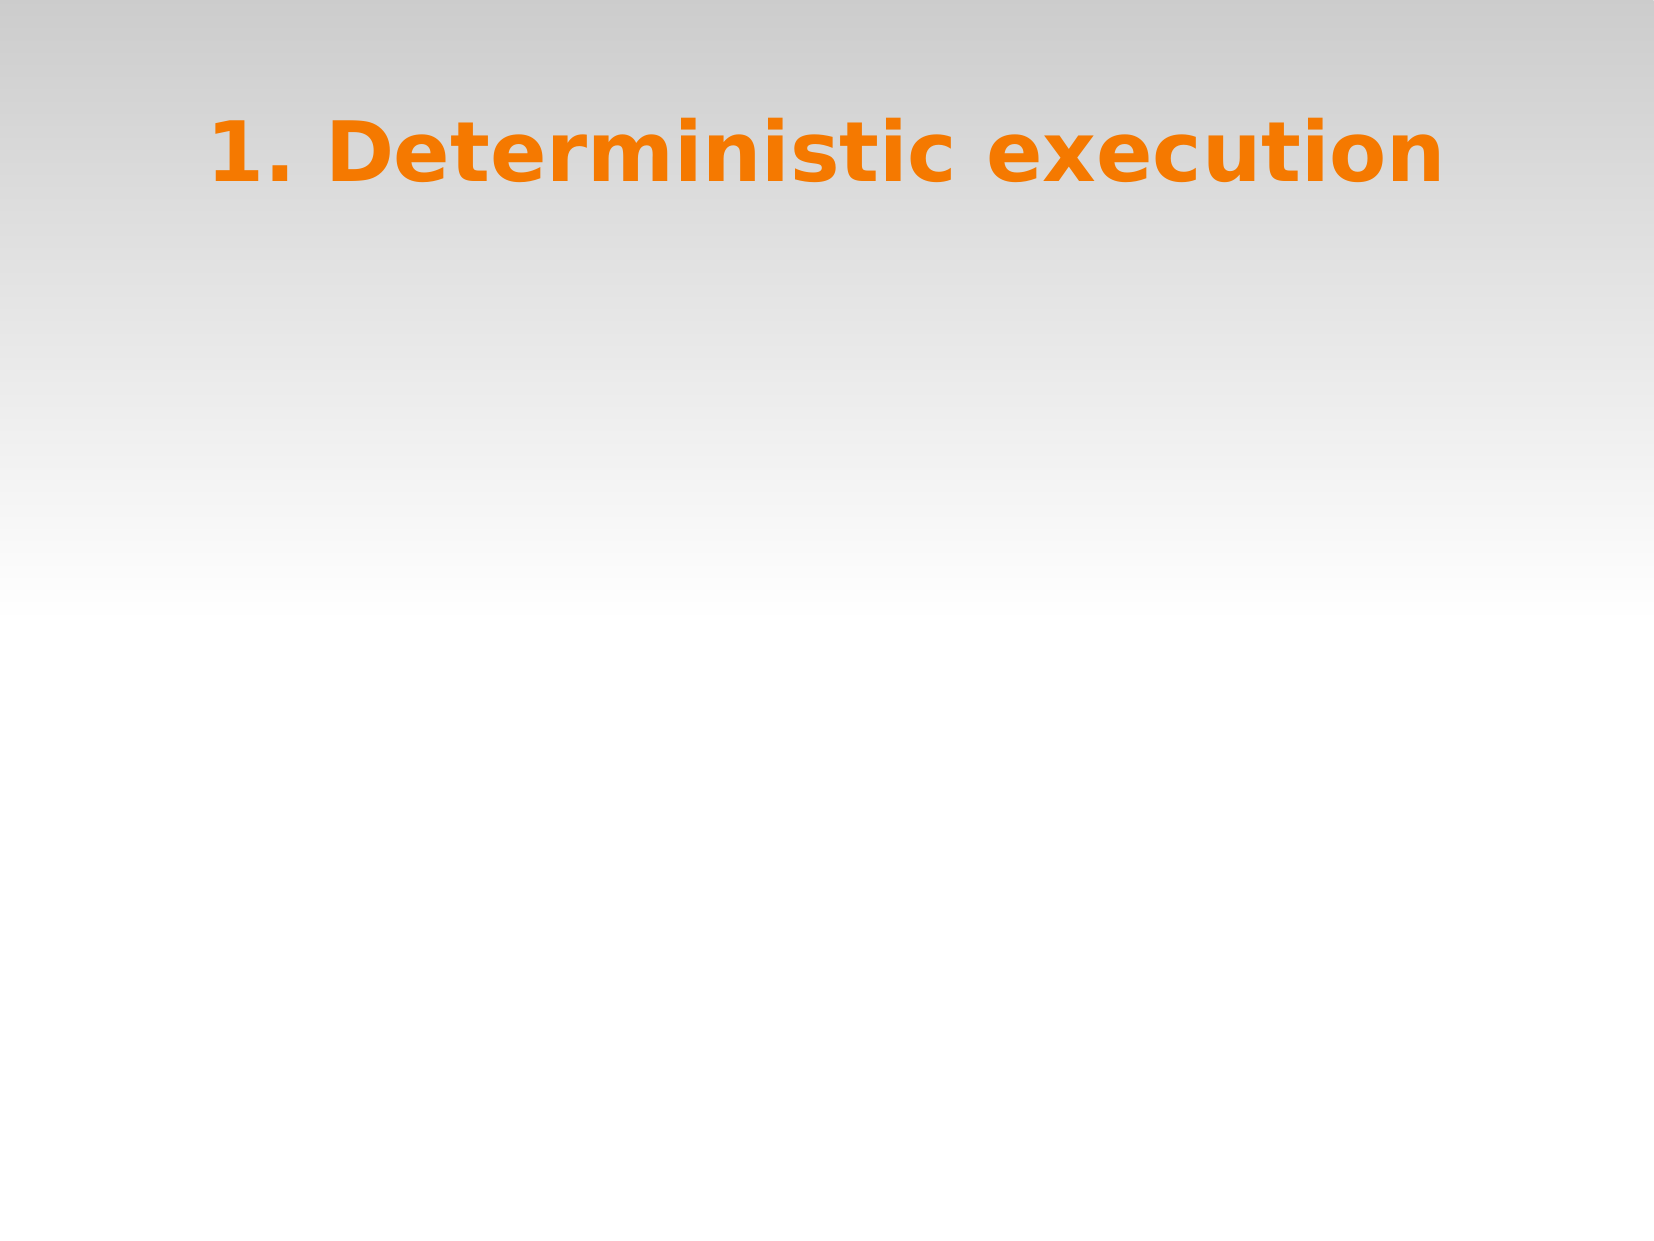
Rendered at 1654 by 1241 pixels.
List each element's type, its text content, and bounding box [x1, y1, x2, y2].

title 1. Deterministic execution [82, 49, 1571, 257]
